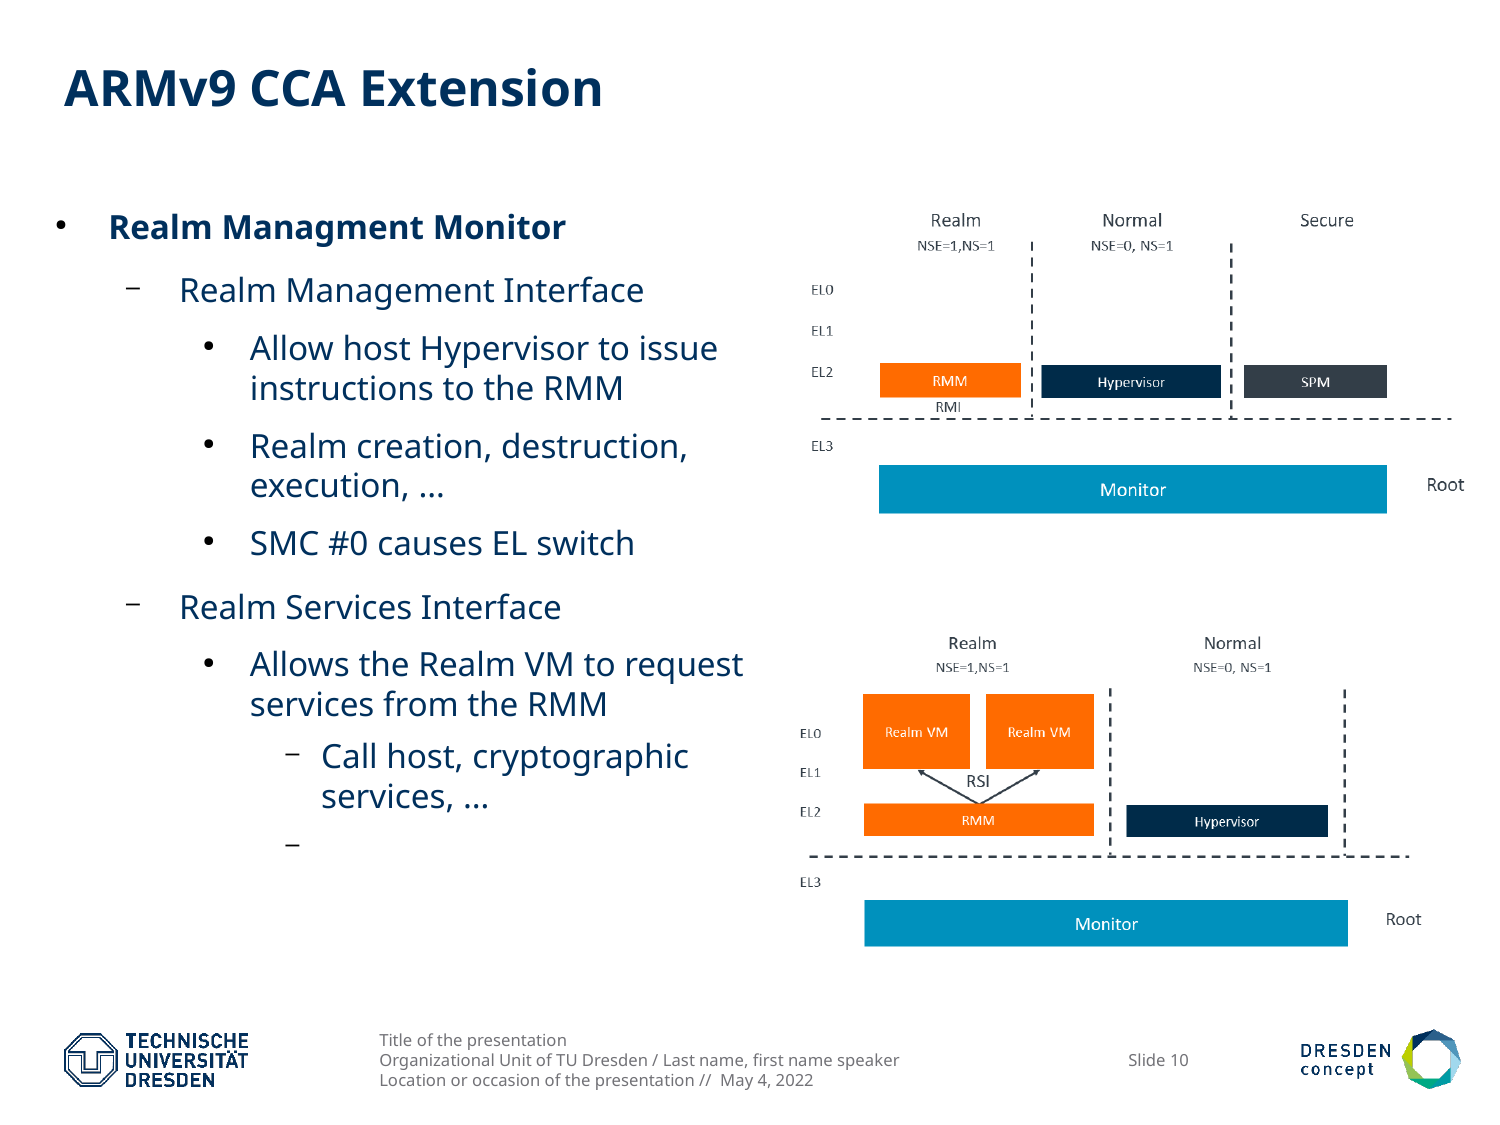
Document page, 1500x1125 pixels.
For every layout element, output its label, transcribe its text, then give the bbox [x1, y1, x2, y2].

list Realm Managment Monitor Realm Management Interface Allow host Hypervisor to issue instructions to the RMM Realm creation, destruction, execution, … SMC #0 causes EL switch Realm Services Interface Allows the Realm VM to request services from the RMM Call host, cryptographic services, … [37, 205, 826, 826]
picture [1301, 1029, 1461, 1089]
picture [64, 1033, 248, 1087]
title ARMv9 CCA Extension [64, 56, 1437, 190]
picture [786, 617, 1427, 954]
picture [789, 191, 1473, 519]
